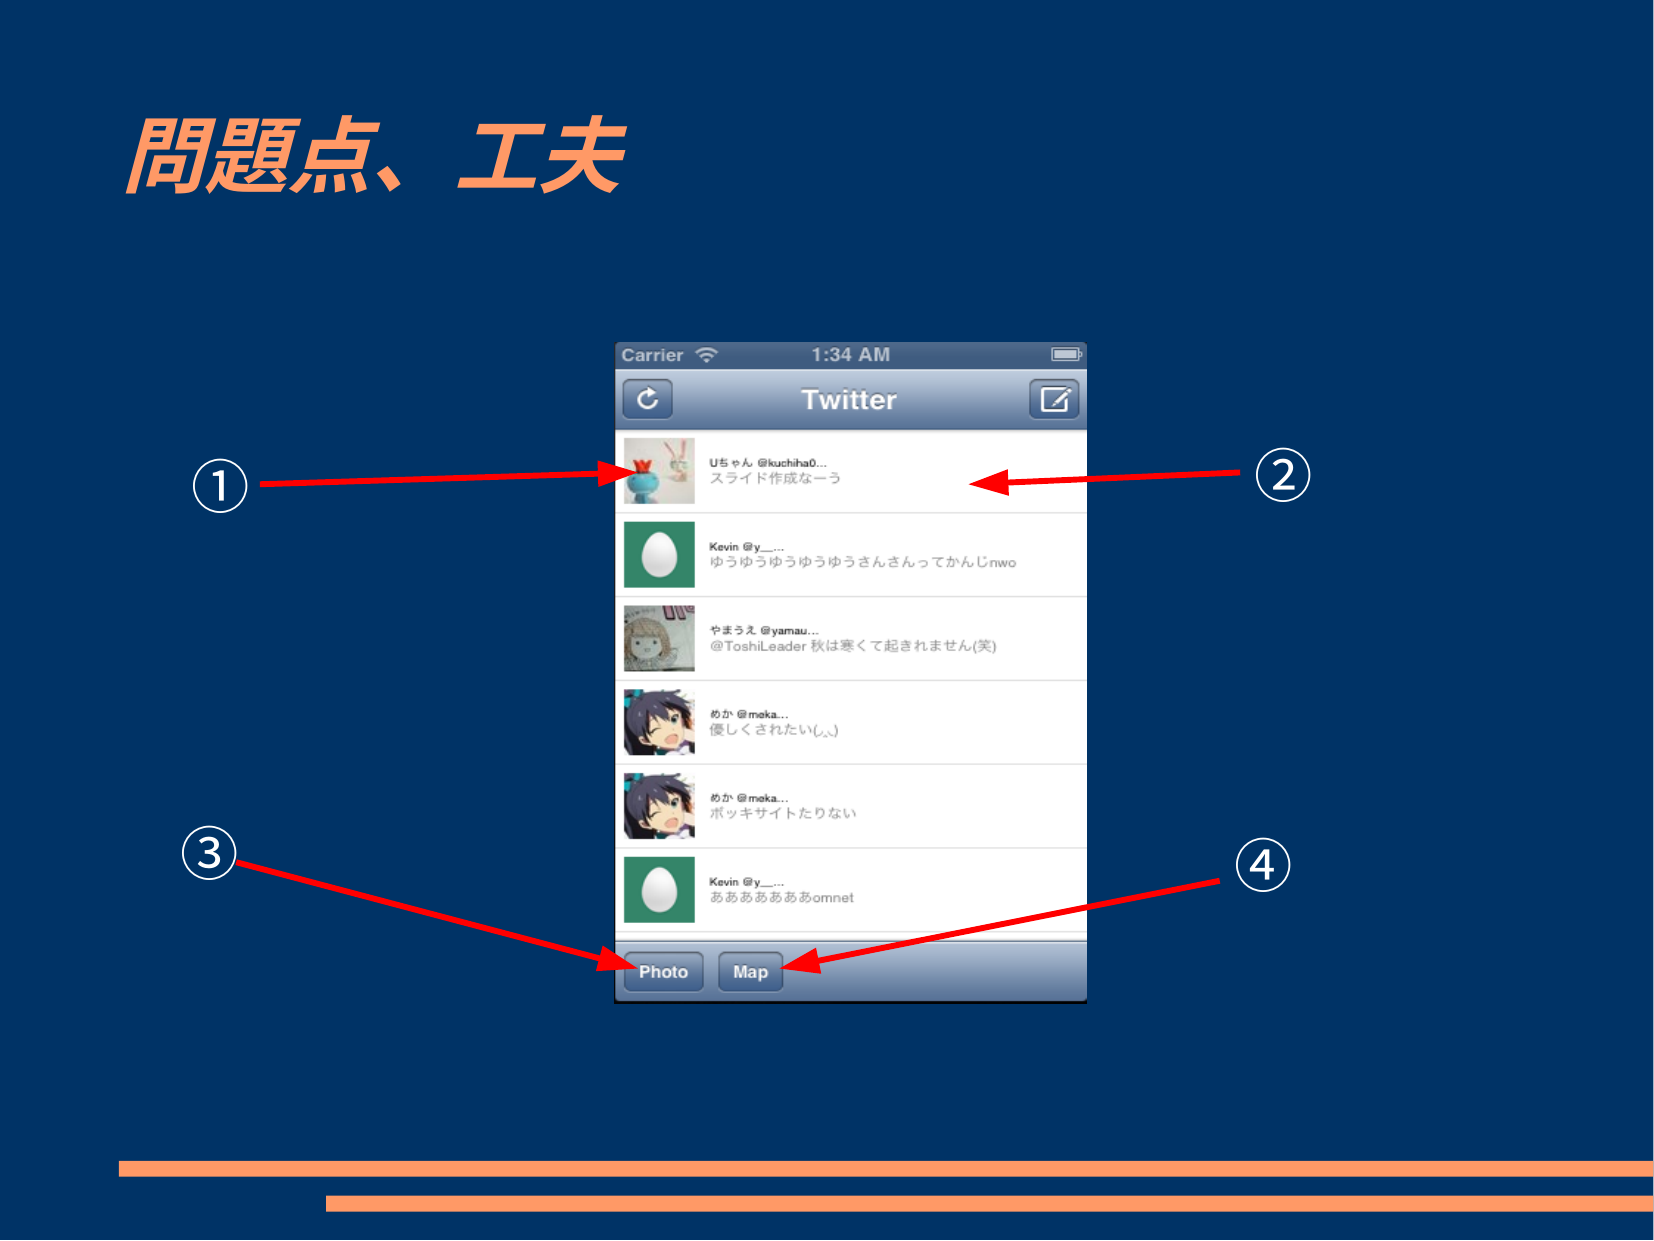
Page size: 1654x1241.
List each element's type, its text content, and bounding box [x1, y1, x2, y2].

list [120, 224, 1560, 1035]
text_box ② [1240, 437, 1359, 522]
title 問題点、工夫 [121, 46, 1534, 224]
picture [614, 342, 1087, 1004]
text_box ④ [1219, 827, 1308, 901]
text_box ① [177, 448, 296, 522]
text_box ③ [165, 814, 296, 889]
